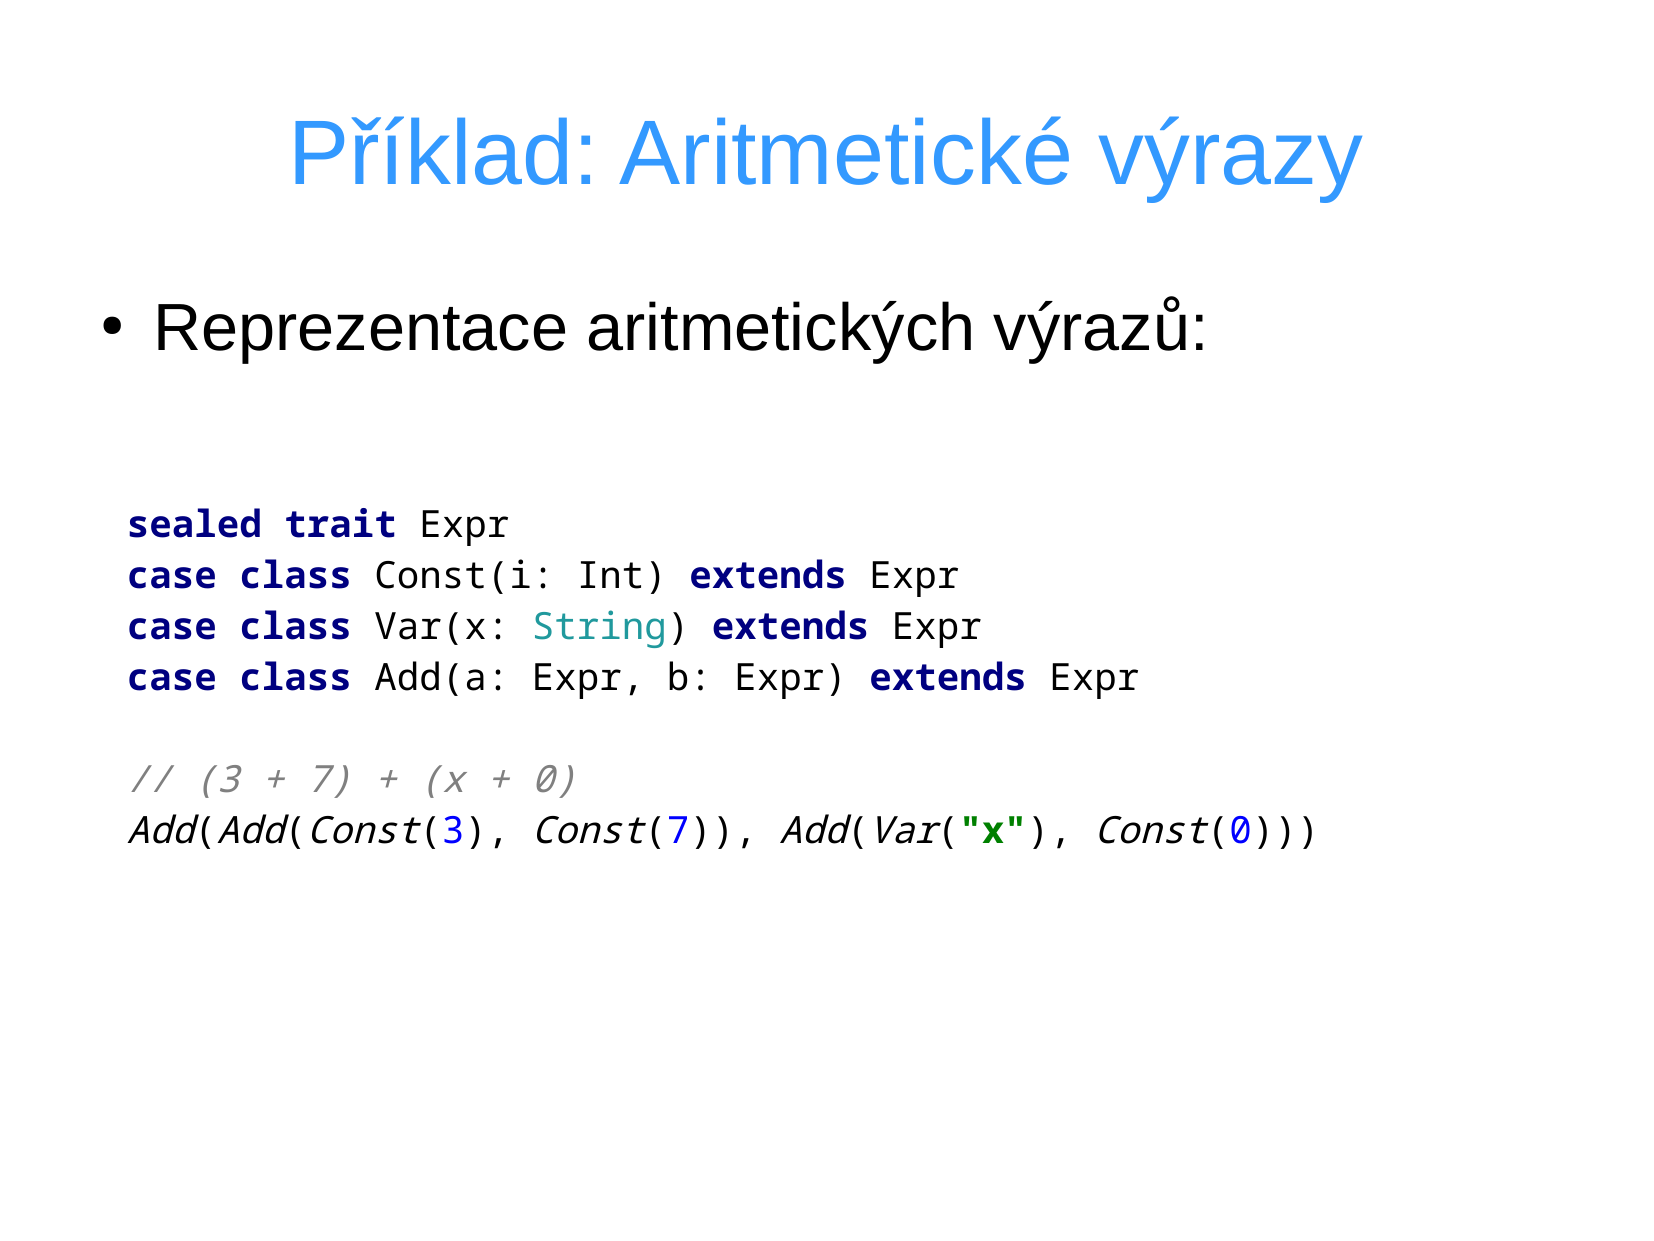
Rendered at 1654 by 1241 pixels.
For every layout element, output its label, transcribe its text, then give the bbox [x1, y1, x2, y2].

title Příklad: Aritmetické výrazy [82, 49, 1571, 257]
text_box sealed trait Expr case class Const(i: Int) extends Expr case class Var(x: String) extends Expr case class Add(a: Expr, b: Expr) extends Expr // (3 + 7) + (x + 0) Add(Add(Const(3), Const(7)), Add(Var("x"), Const(0))) [112, 490, 1495, 813]
list Reprezentace aritmetických výrazů: [82, 290, 1571, 1010]
